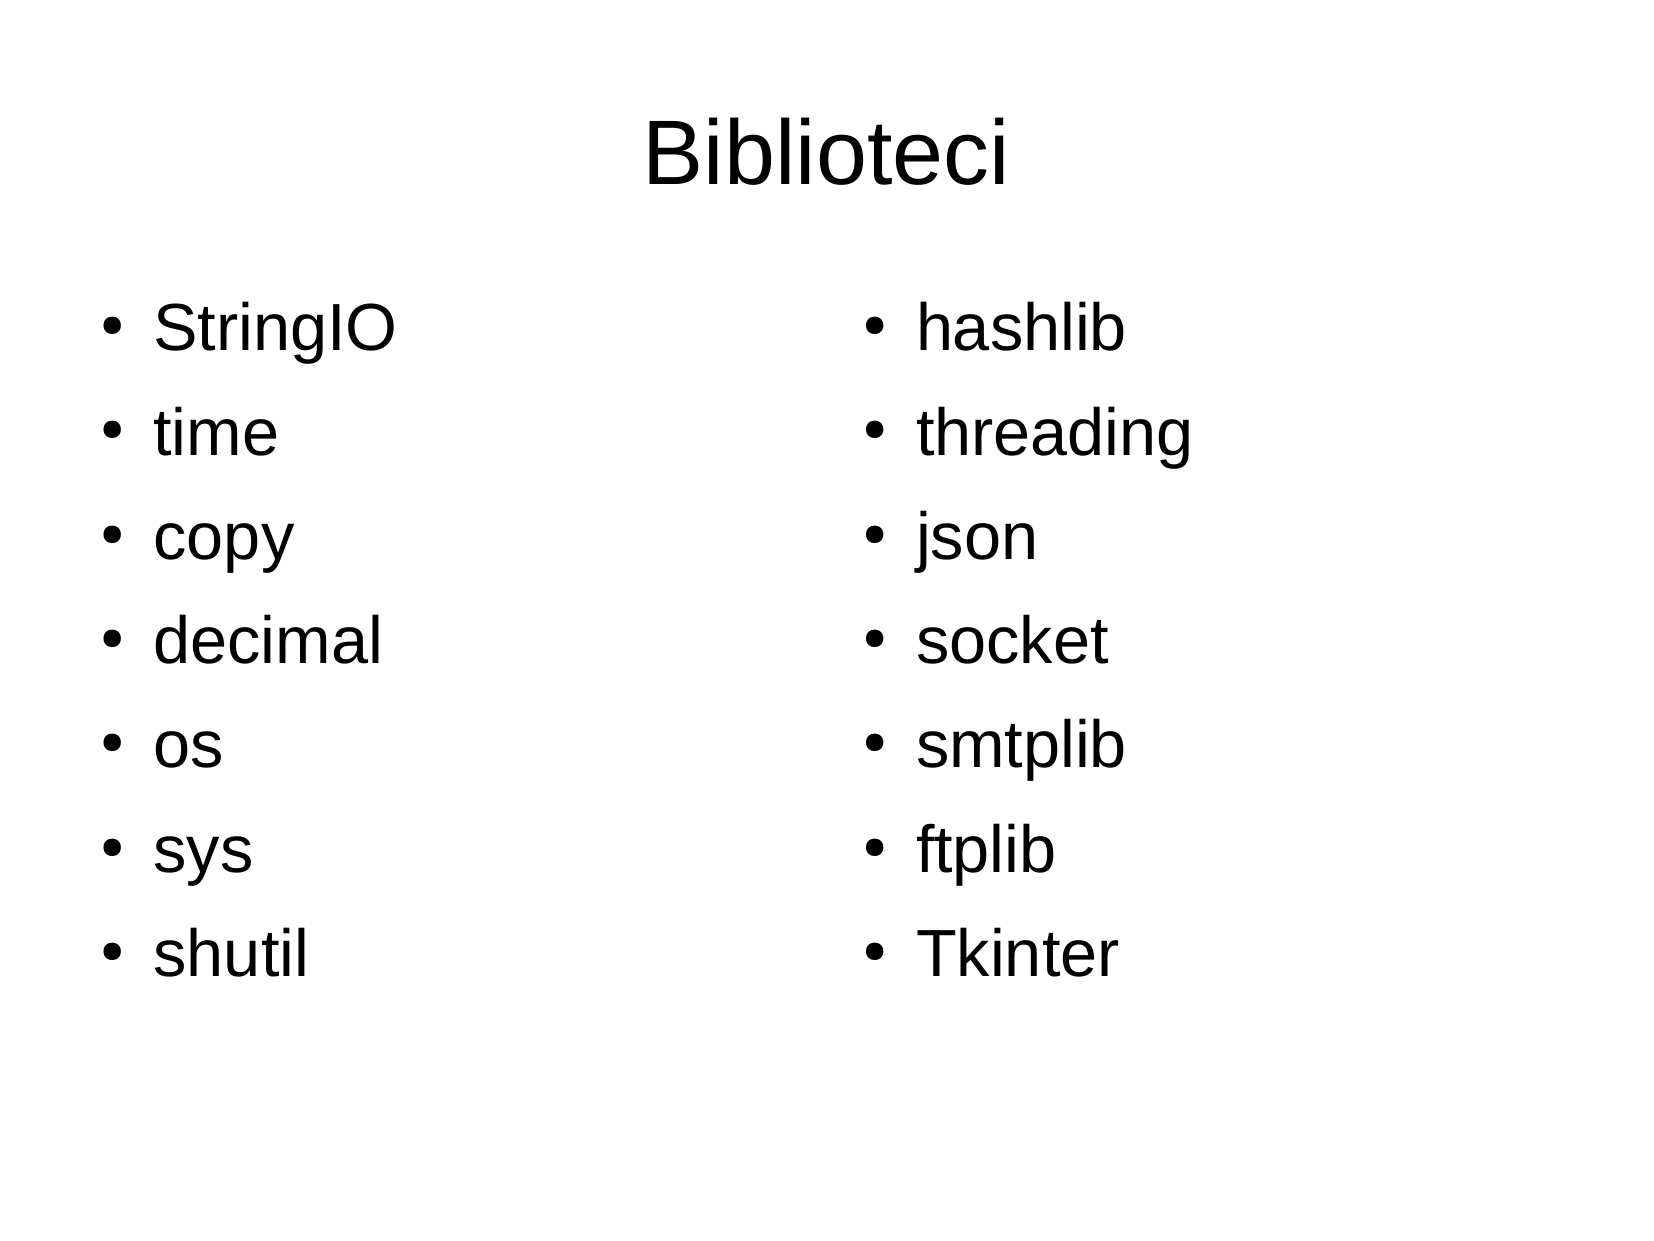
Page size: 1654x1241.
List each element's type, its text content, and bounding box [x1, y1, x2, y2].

list StringIO time copy decimal os sys shutil [82, 290, 809, 1010]
title Biblioteci [82, 49, 1571, 257]
list hashlib threading json socket smtplib ftplib Tkinter [845, 290, 1572, 1010]
